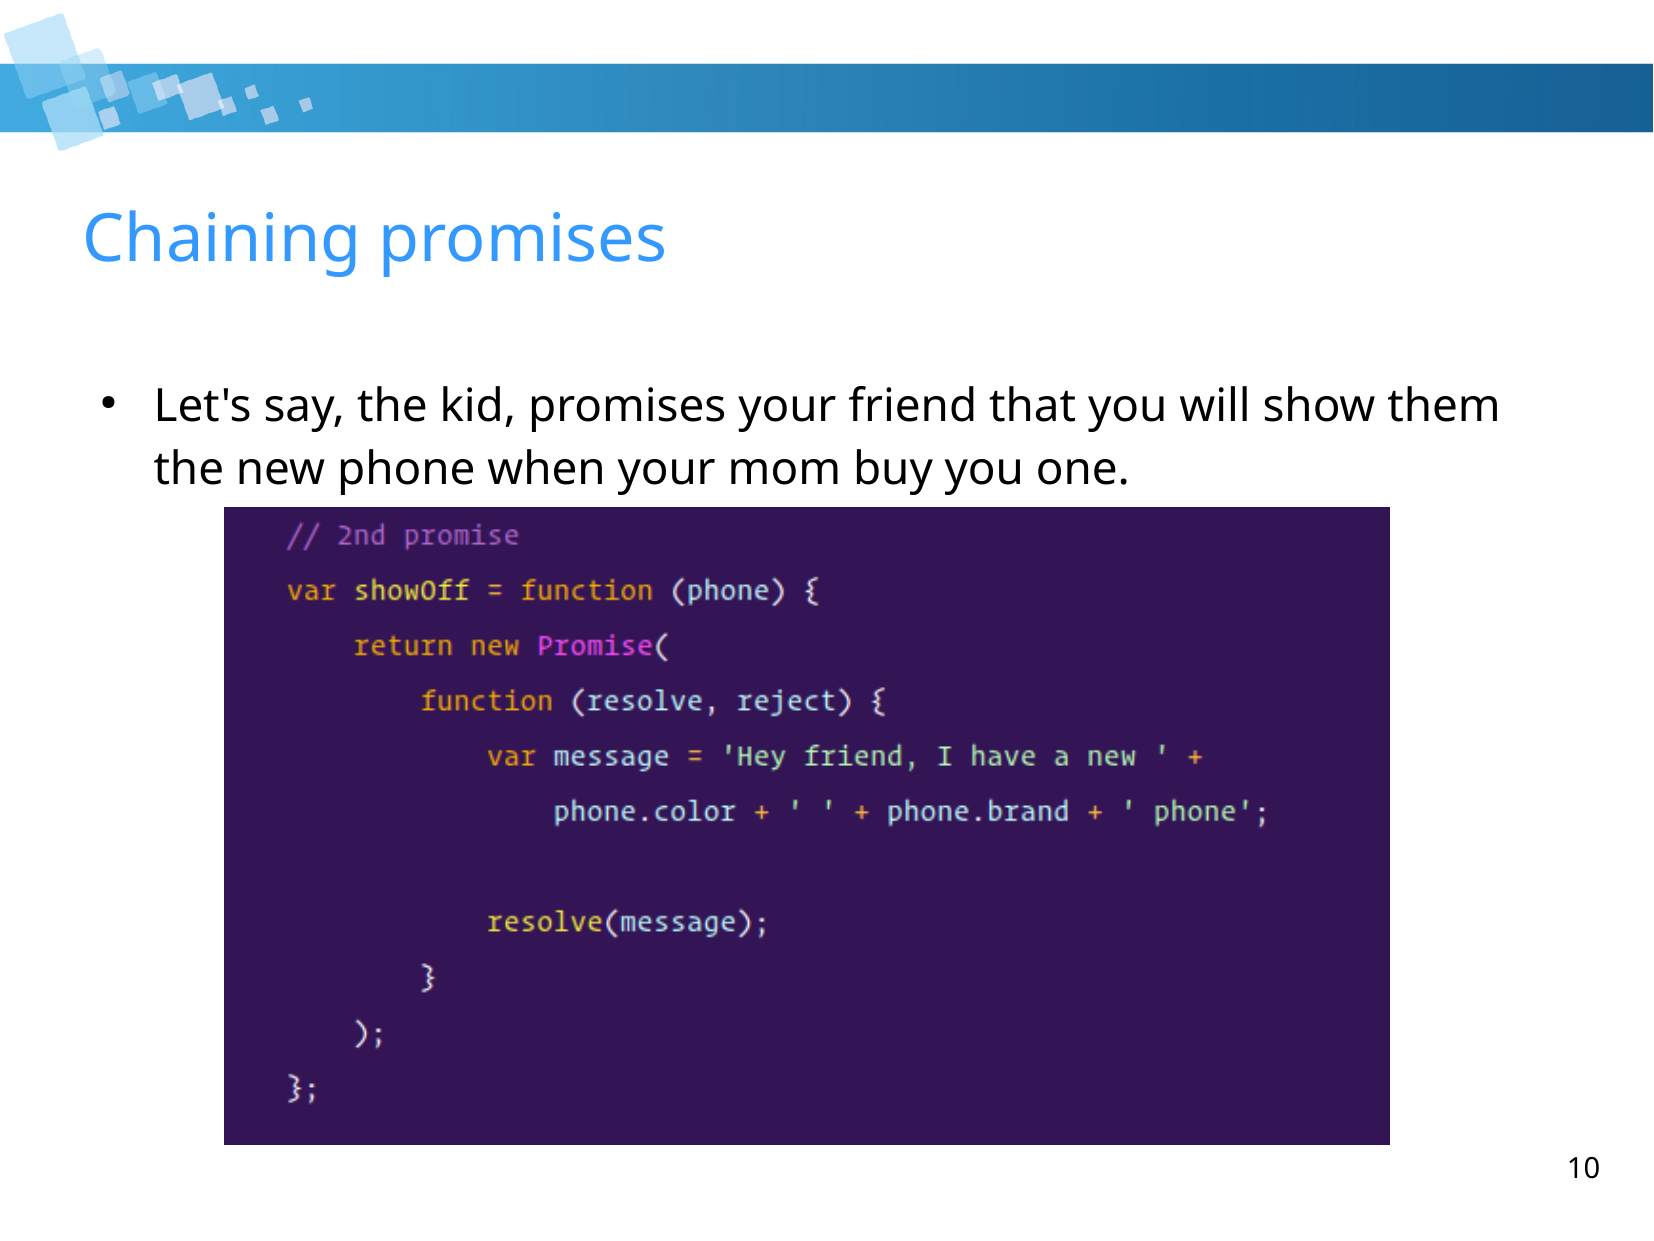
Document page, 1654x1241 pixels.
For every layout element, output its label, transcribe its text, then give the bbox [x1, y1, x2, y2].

list Let's say, the kid, promises your friend that you will show them the new phone when your mom buy you one. [82, 372, 1571, 1093]
picture [0, 0, 1653, 1238]
title Chaining promises [82, 131, 1571, 340]
